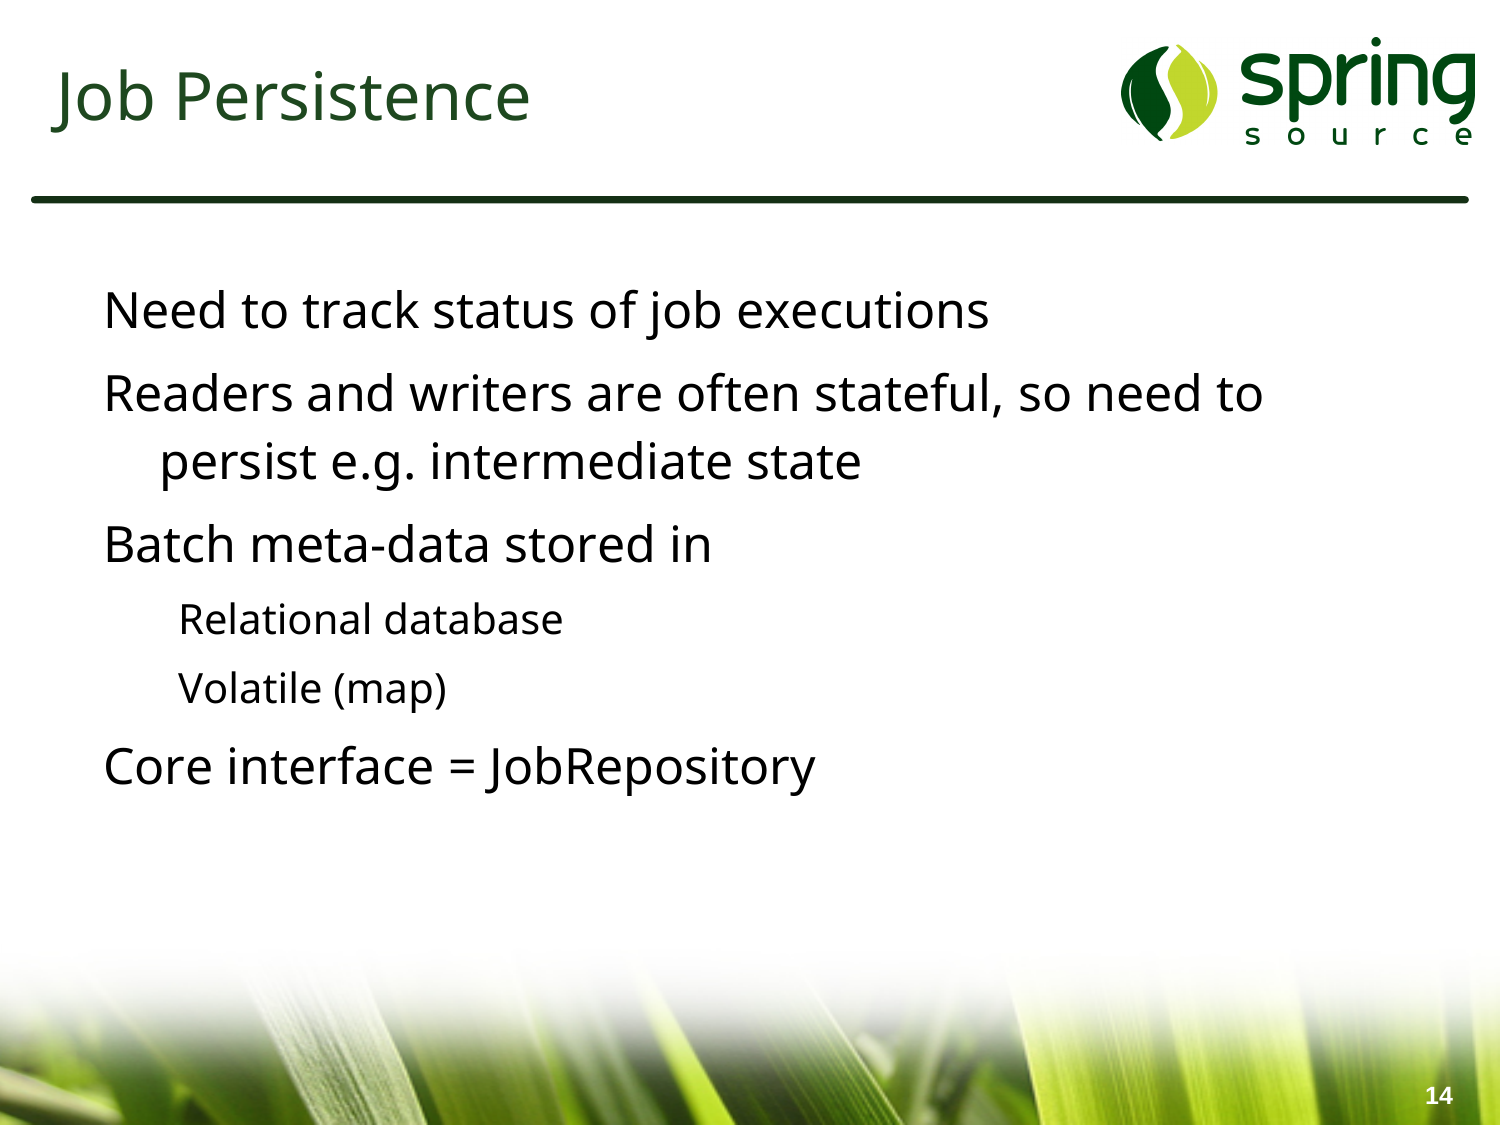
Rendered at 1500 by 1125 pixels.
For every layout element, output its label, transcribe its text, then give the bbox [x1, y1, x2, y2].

title Job Persistence [56, 14, 1089, 175]
list Need to track status of job executions Readers and writers are often stateful, so need to persist e.g. intermediate state Batch meta-data stored in Relational database Volatile (map) Core interface = JobRepository [103, 275, 1394, 923]
picture [0, 944, 1500, 1125]
picture [1121, 37, 1475, 145]
